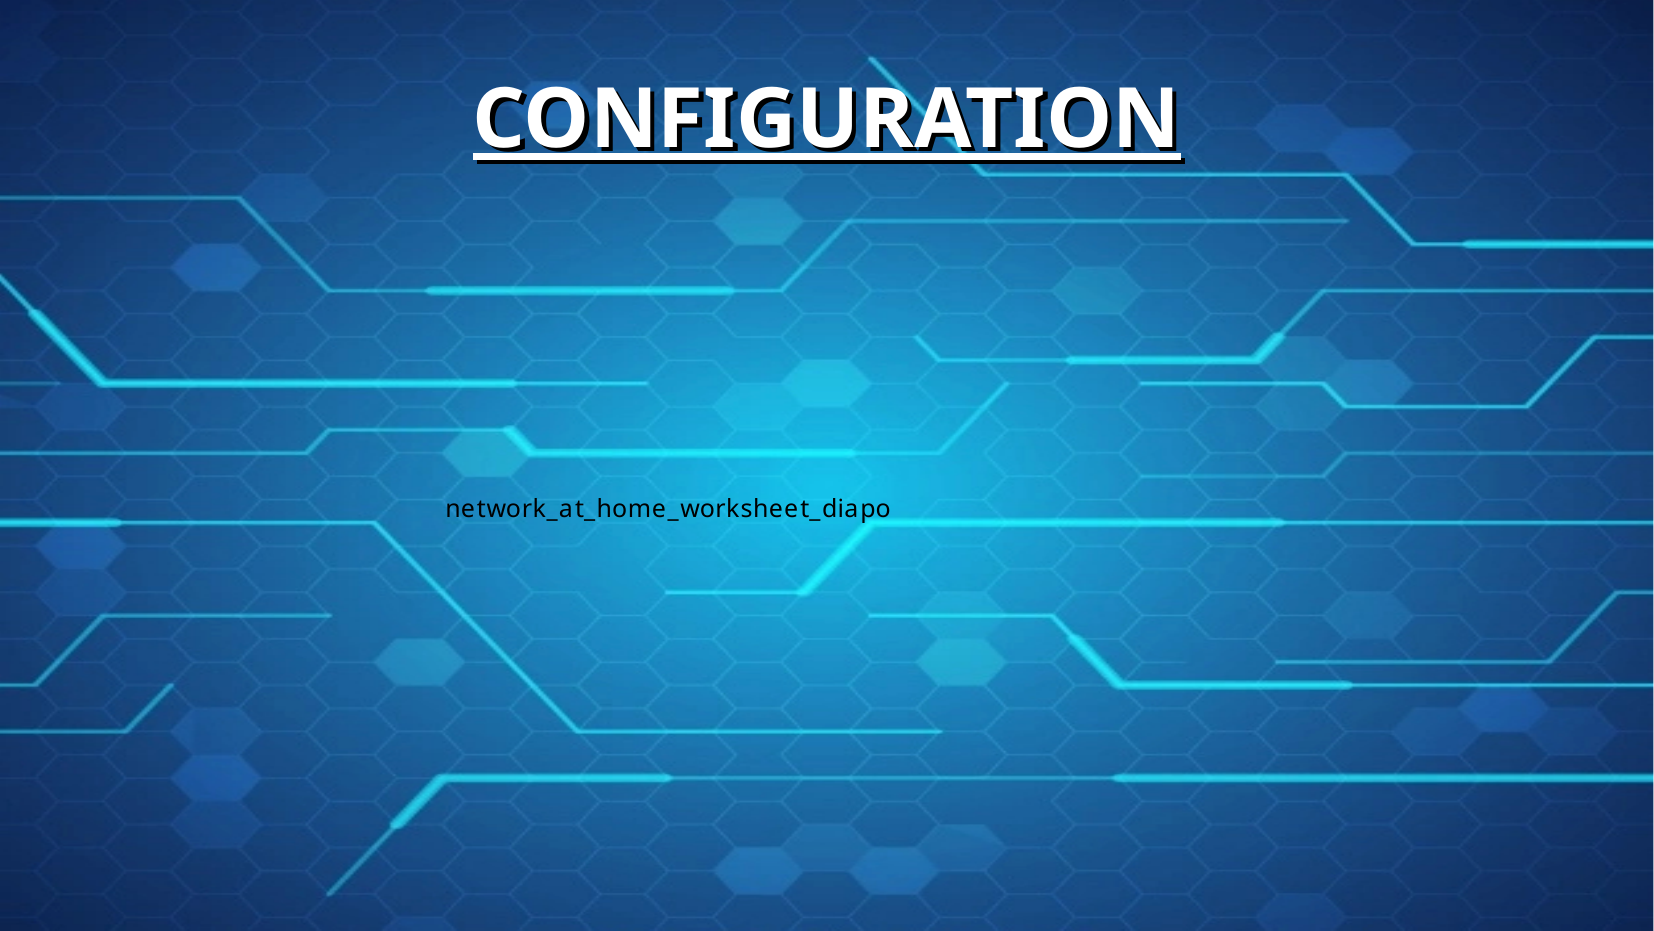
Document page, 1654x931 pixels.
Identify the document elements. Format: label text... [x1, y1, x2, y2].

picture [0, 0, 1654, 931]
title CONFIGURATION [82, 37, 1571, 193]
